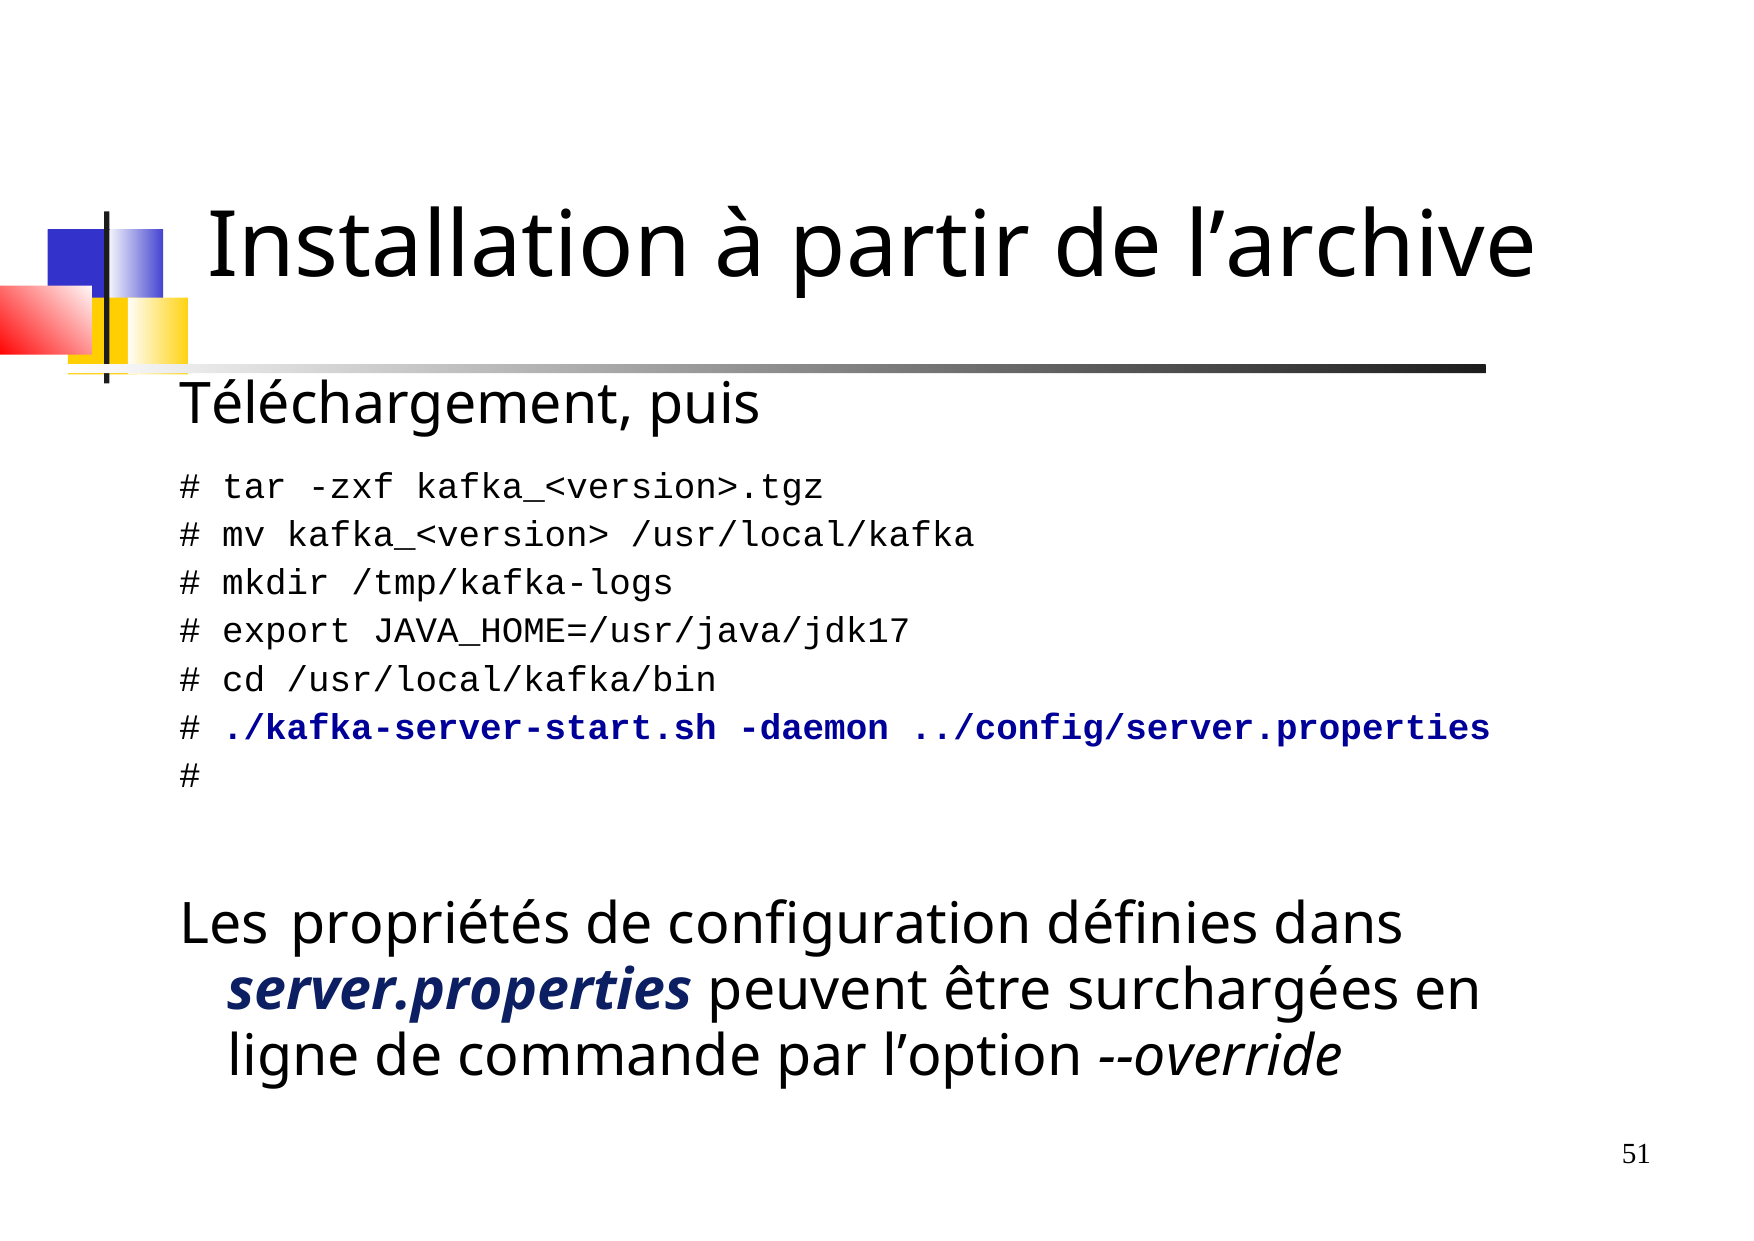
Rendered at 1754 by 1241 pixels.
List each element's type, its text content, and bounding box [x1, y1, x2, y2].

list Téléchargement, puis # tar -zxf kafka_<version>.tgz # mv kafka_<version> /usr/local/kafka # mkdir /tmp/kafka-logs # export JAVA_HOME=/usr/java/jdk17 # cd /usr/local/kafka/bin # ./kafka-server-start.sh -daemon ../config/server.properties # Les propriétés de configuration définies dans server.properties peuvent être surchargées en ligne de commande par l’option --override [179, 371, 1567, 1091]
title Installation à partir de l’archive [179, 139, 1567, 351]
